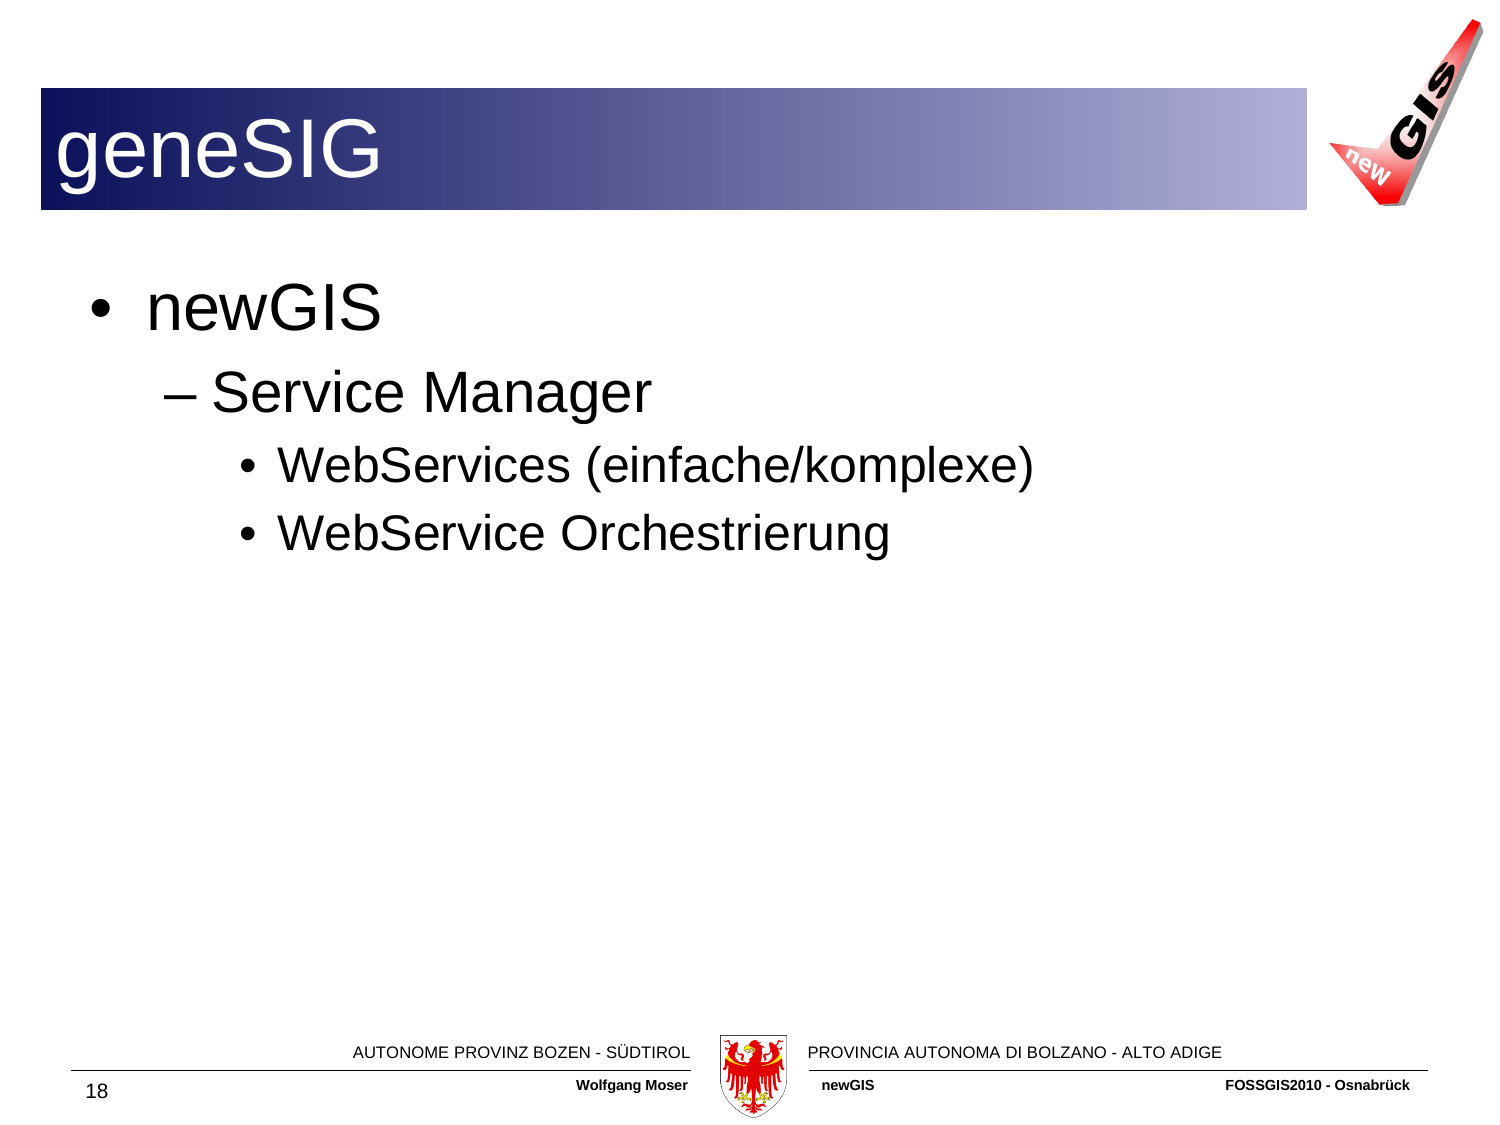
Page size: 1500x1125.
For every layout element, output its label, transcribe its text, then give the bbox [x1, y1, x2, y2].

picture [720, 1035, 787, 1118]
list newGIS Service Manager WebServices (einfache/komplexe) WebService Orchestrierung [75, 262, 1426, 1006]
picture [1328, 18, 1485, 207]
text_box geneSIG [41, 88, 1307, 210]
